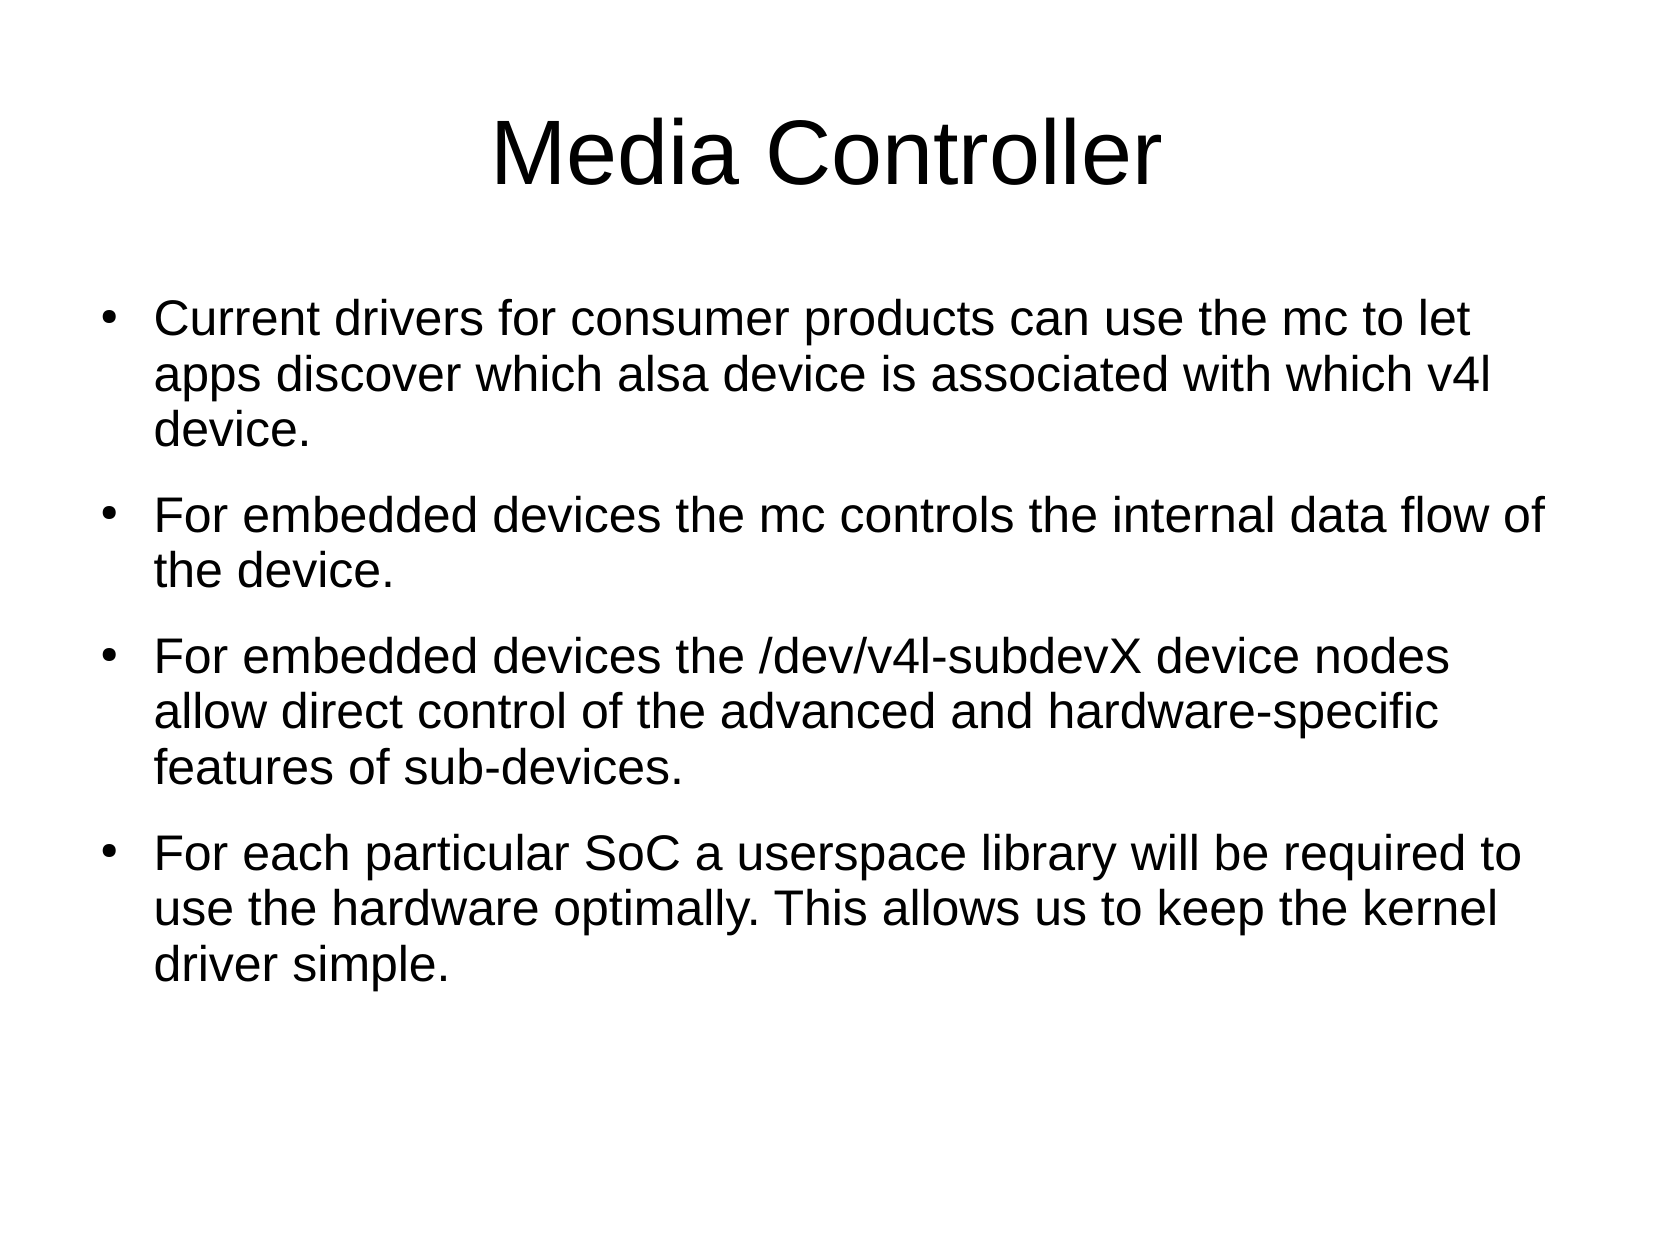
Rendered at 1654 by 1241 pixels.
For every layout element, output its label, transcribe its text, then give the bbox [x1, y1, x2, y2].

list Current drivers for consumer products can use the mc to let apps discover which alsa device is associated with which v4l device. For embedded devices the mc controls the internal data flow of the device. For embedded devices the /dev/v4l-subdevX device nodes allow direct control of the advanced and hardware-specific features of sub-devices. For each particular SoC a userspace library will be required to use the hardware optimally. This allows us to keep the kernel driver simple. [82, 290, 1571, 1094]
title Media Controller [82, 56, 1571, 250]
